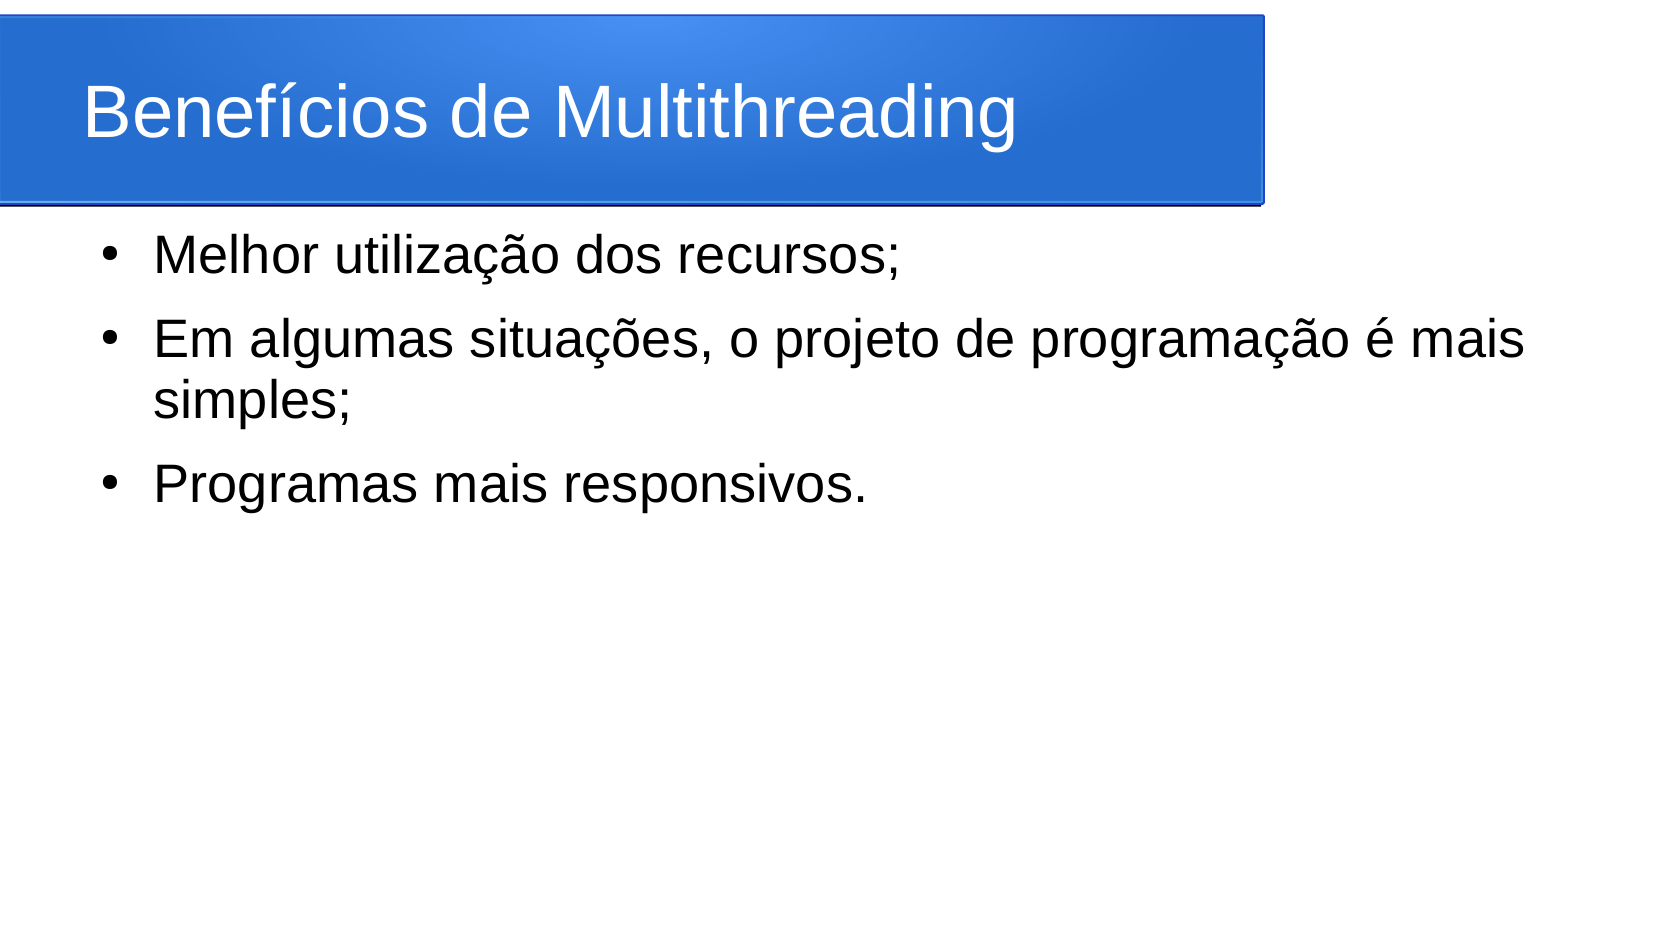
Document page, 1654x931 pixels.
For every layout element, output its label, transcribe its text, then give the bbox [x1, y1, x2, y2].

title Benefícios de Multithreading [82, 35, 1235, 189]
list Melhor utilização dos recursos; Em algumas situações, o projeto de programação é mais simples; Programas mais responsivos. [82, 224, 1571, 764]
